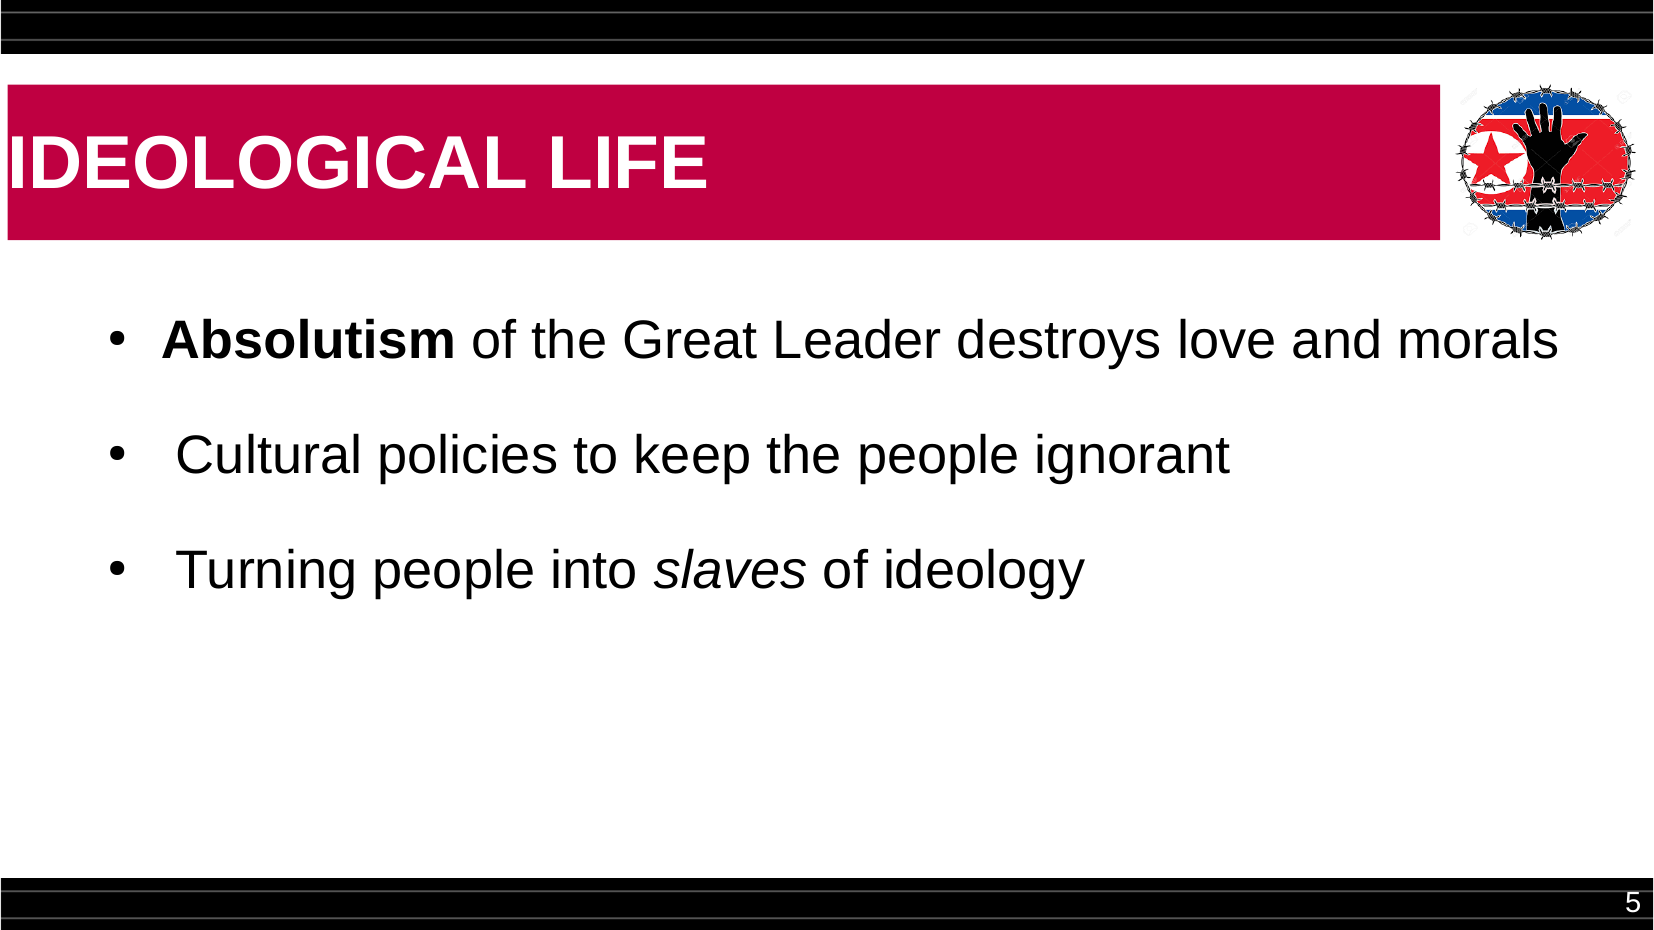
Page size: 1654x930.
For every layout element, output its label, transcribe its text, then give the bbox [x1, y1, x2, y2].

title IDEOLOGICAL LIFE [7, 84, 1441, 241]
picture [0, 878, 1654, 930]
list Absolutism of the Great Leader destroys love and morals Cultural policies to keep the people ignorant Turning people into slaves of ideology [90, 279, 1578, 766]
picture [1455, 84, 1636, 241]
picture [0, 0, 1654, 54]
